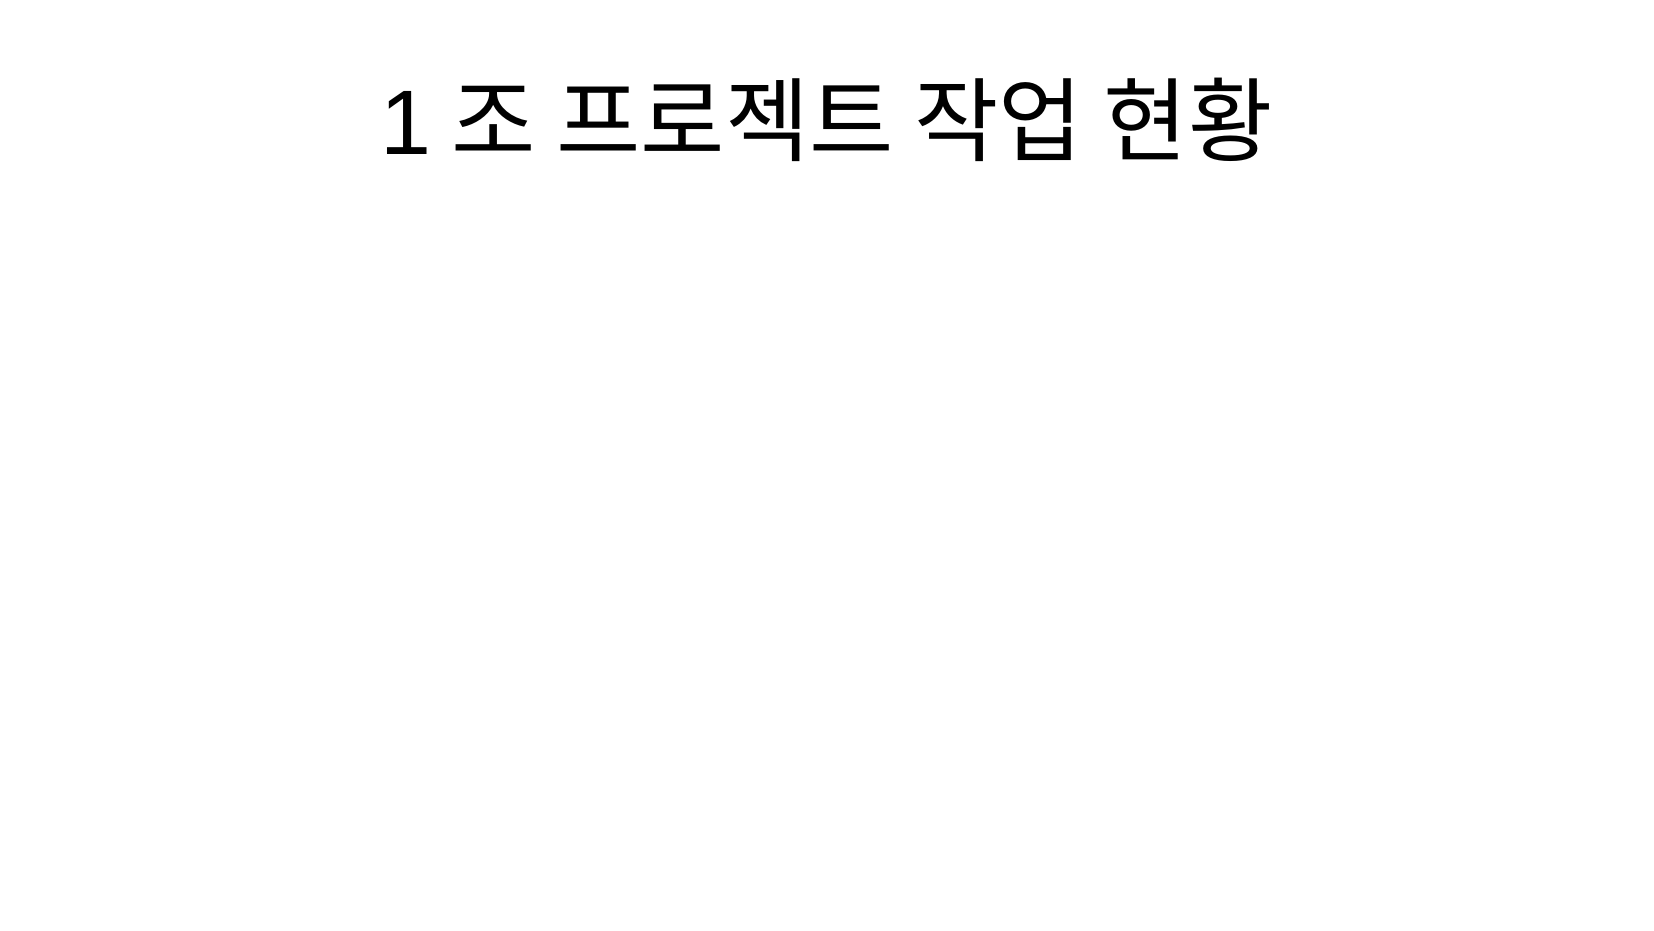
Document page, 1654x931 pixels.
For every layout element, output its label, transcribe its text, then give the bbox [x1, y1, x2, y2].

title 1조 프로젝트 작업 현황 [82, 37, 1571, 193]
